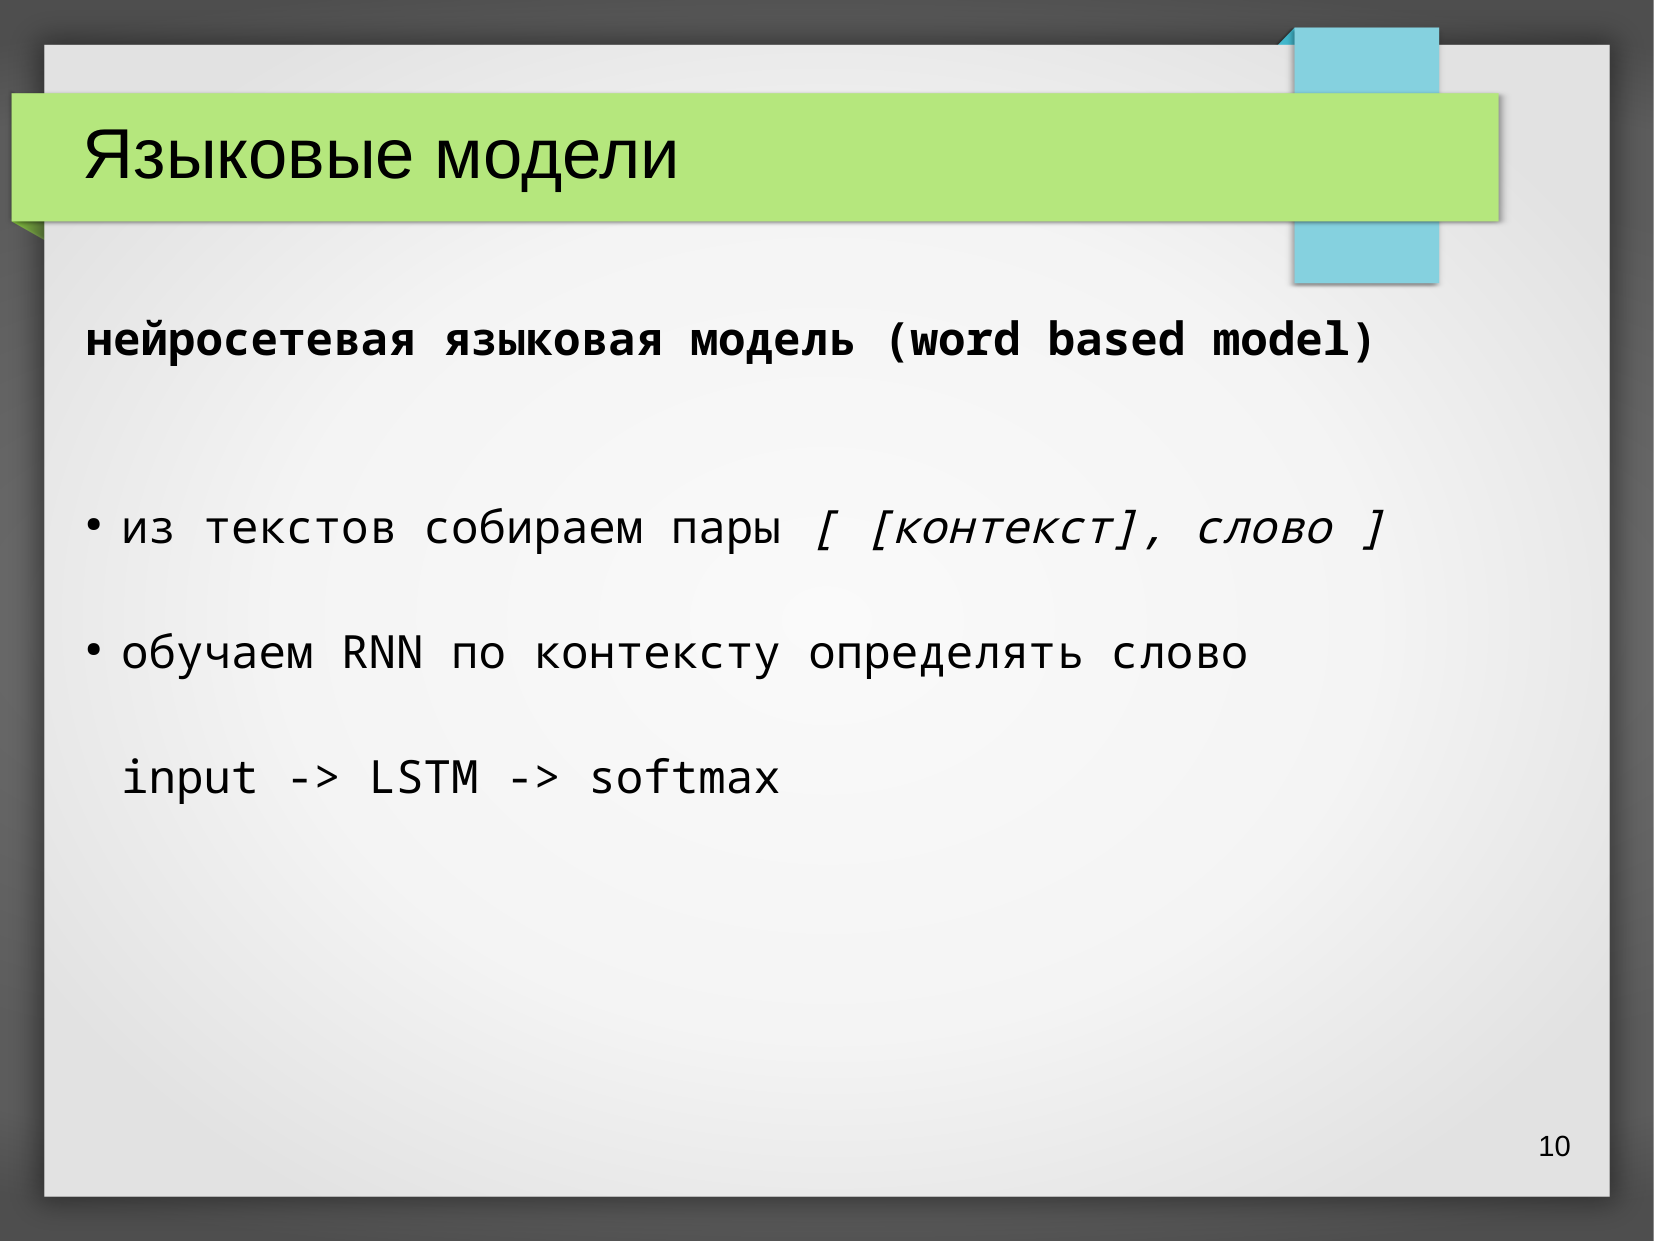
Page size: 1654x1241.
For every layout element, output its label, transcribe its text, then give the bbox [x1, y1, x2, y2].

text_box нейросетевая языковая модель (word based model) из текстов собираем пары [ [контекст], слово ] обучаем RNN по контексту определять слово input -> LSTM -> softmax [70, 236, 1595, 1134]
picture [0, 0, 1654, 1241]
title Языковые модели [82, 114, 1406, 194]
